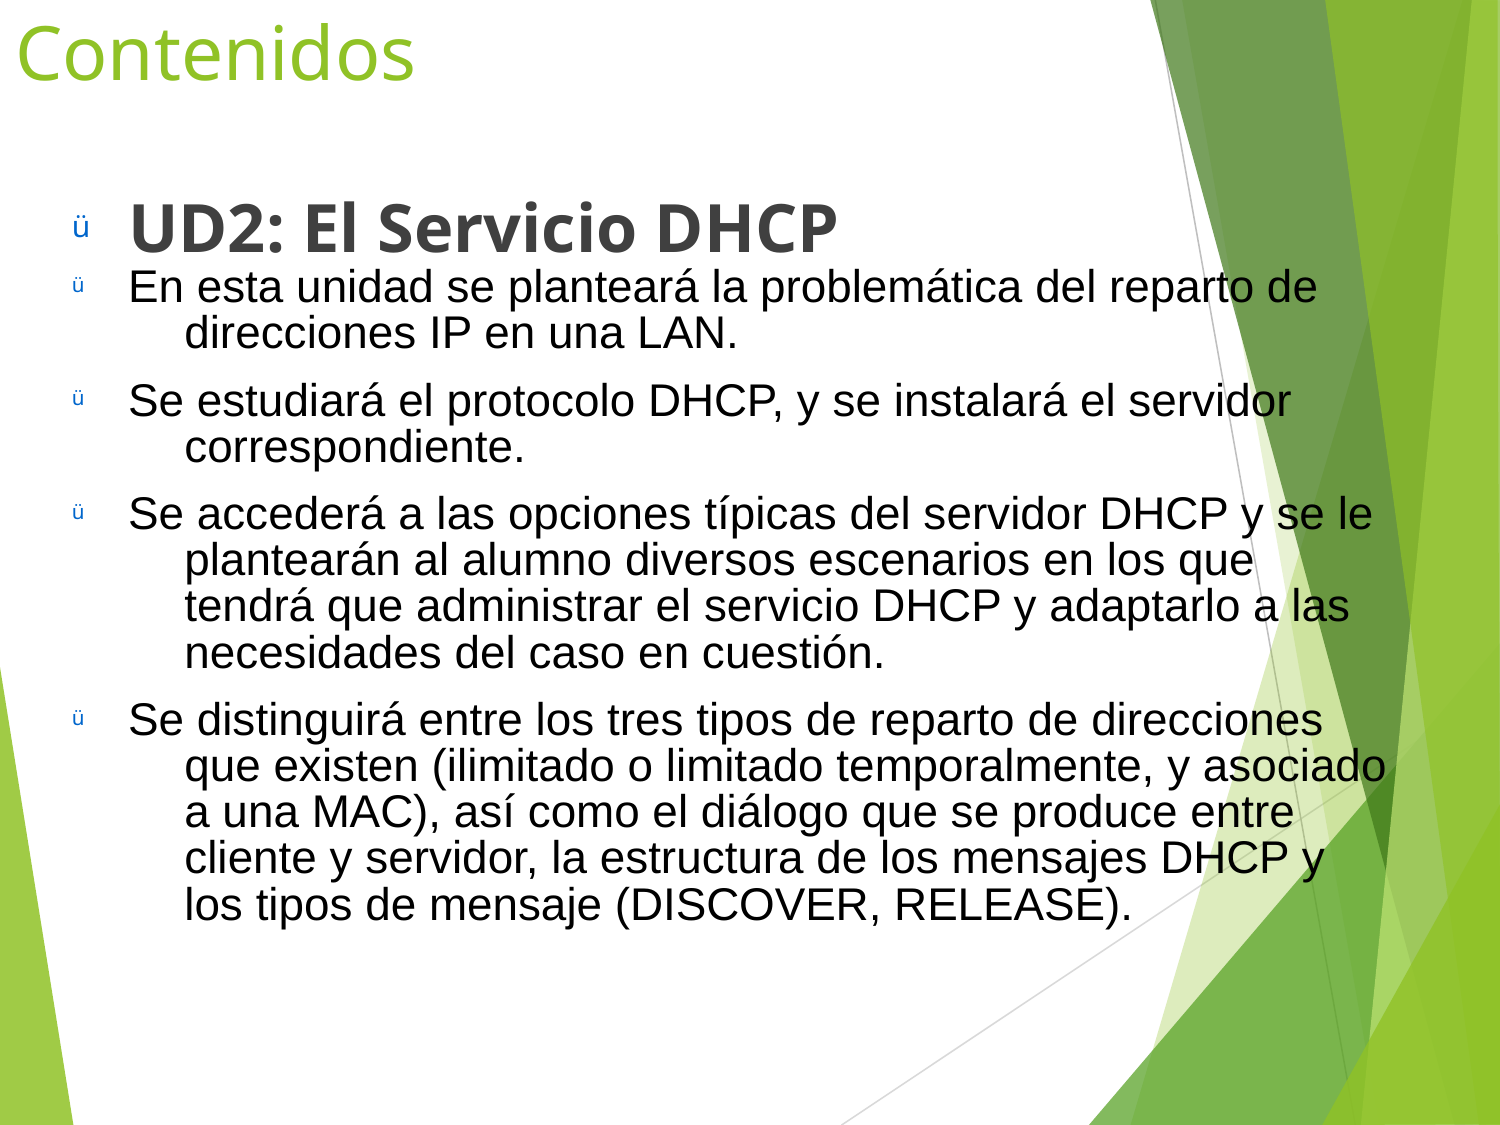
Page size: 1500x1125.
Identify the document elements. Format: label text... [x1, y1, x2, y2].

list UD2: El Servicio DHCP En esta unidad se planteará la problemática del reparto de direcciones IP en una LAN. Se estudiará el protocolo DHCP, y se instalará el servidor correspondiente. Se accederá a las opciones típicas del servidor DHCP y se le plantearán al alumno diversos escenarios en los que tendrá que administrar el servicio DHCP y adaptarlo a las necesidades del caso en cuestión. Se distinguirá entre los tres tipos de reparto de direcciones que existen (ilimitado o limitado temporalmente, y asociado a una MAC), así como el diálogo que se produce entre cliente y servidor, la estructura de los mensajes DHCP y los tipos de mensaje (DISCOVER, RELEASE). [56, 187, 1407, 957]
title Contenidos [0, 0, 1351, 188]
